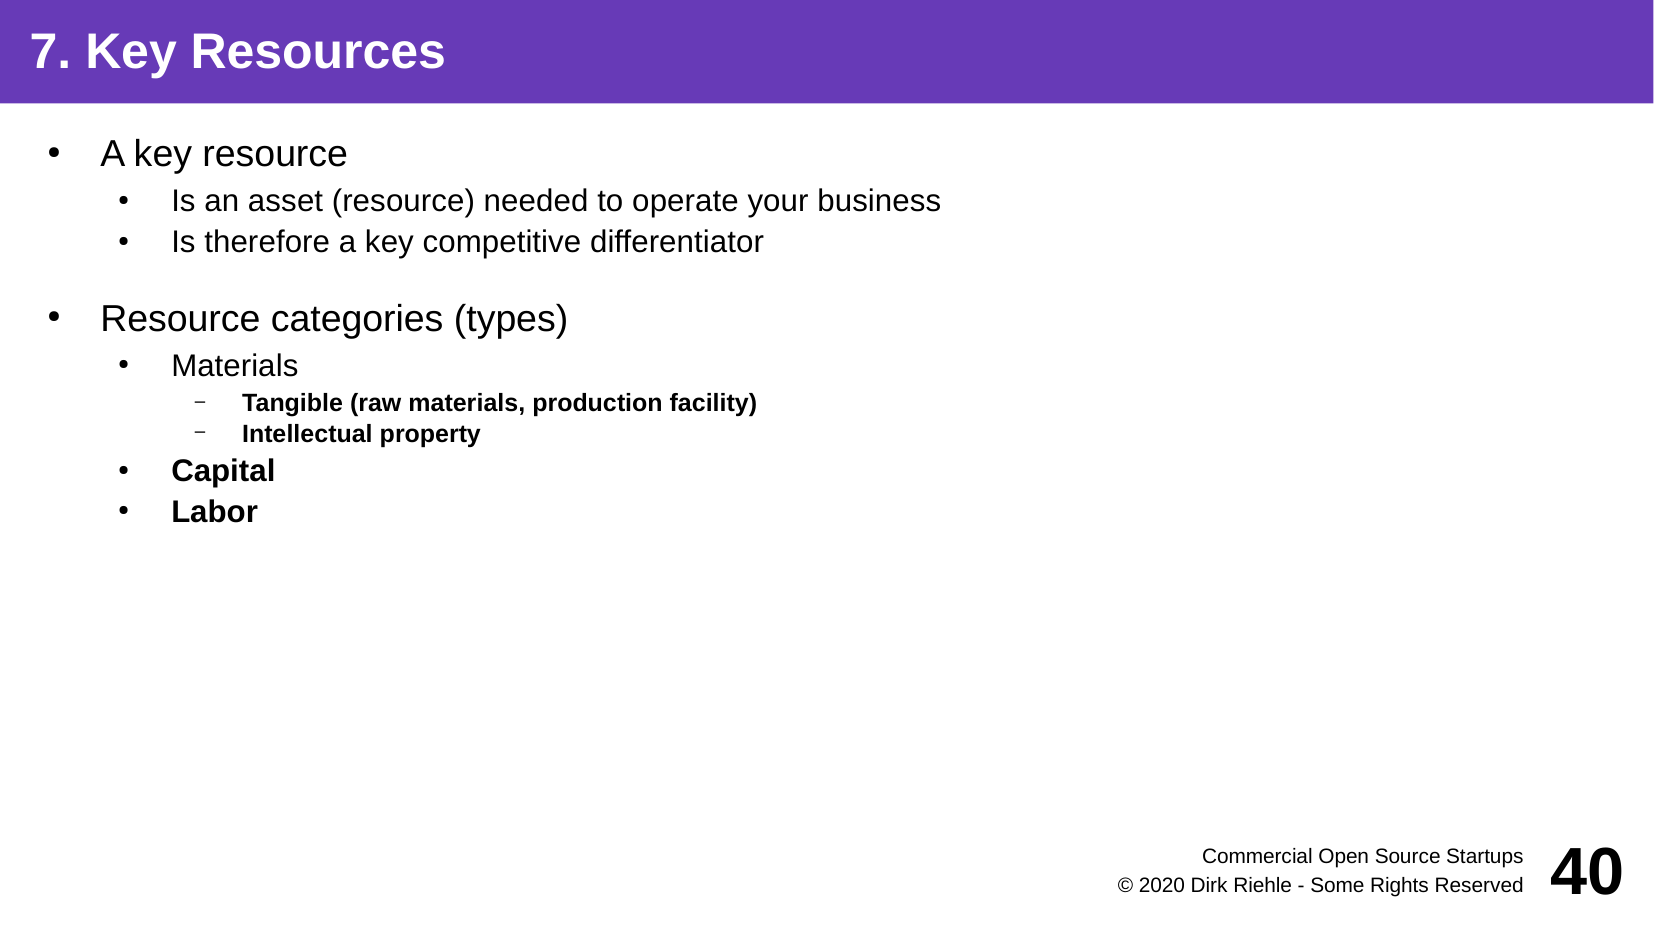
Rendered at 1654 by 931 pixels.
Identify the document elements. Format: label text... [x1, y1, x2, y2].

list A key resource Is an asset (resource) needed to operate your business Is therefore a key competitive differentiator Resource categories (types) Materials Tangible (raw materials, production facility) Intellectual property Capital Labor [29, 132, 1625, 813]
title 7. Key Resources [0, 0, 1654, 104]
